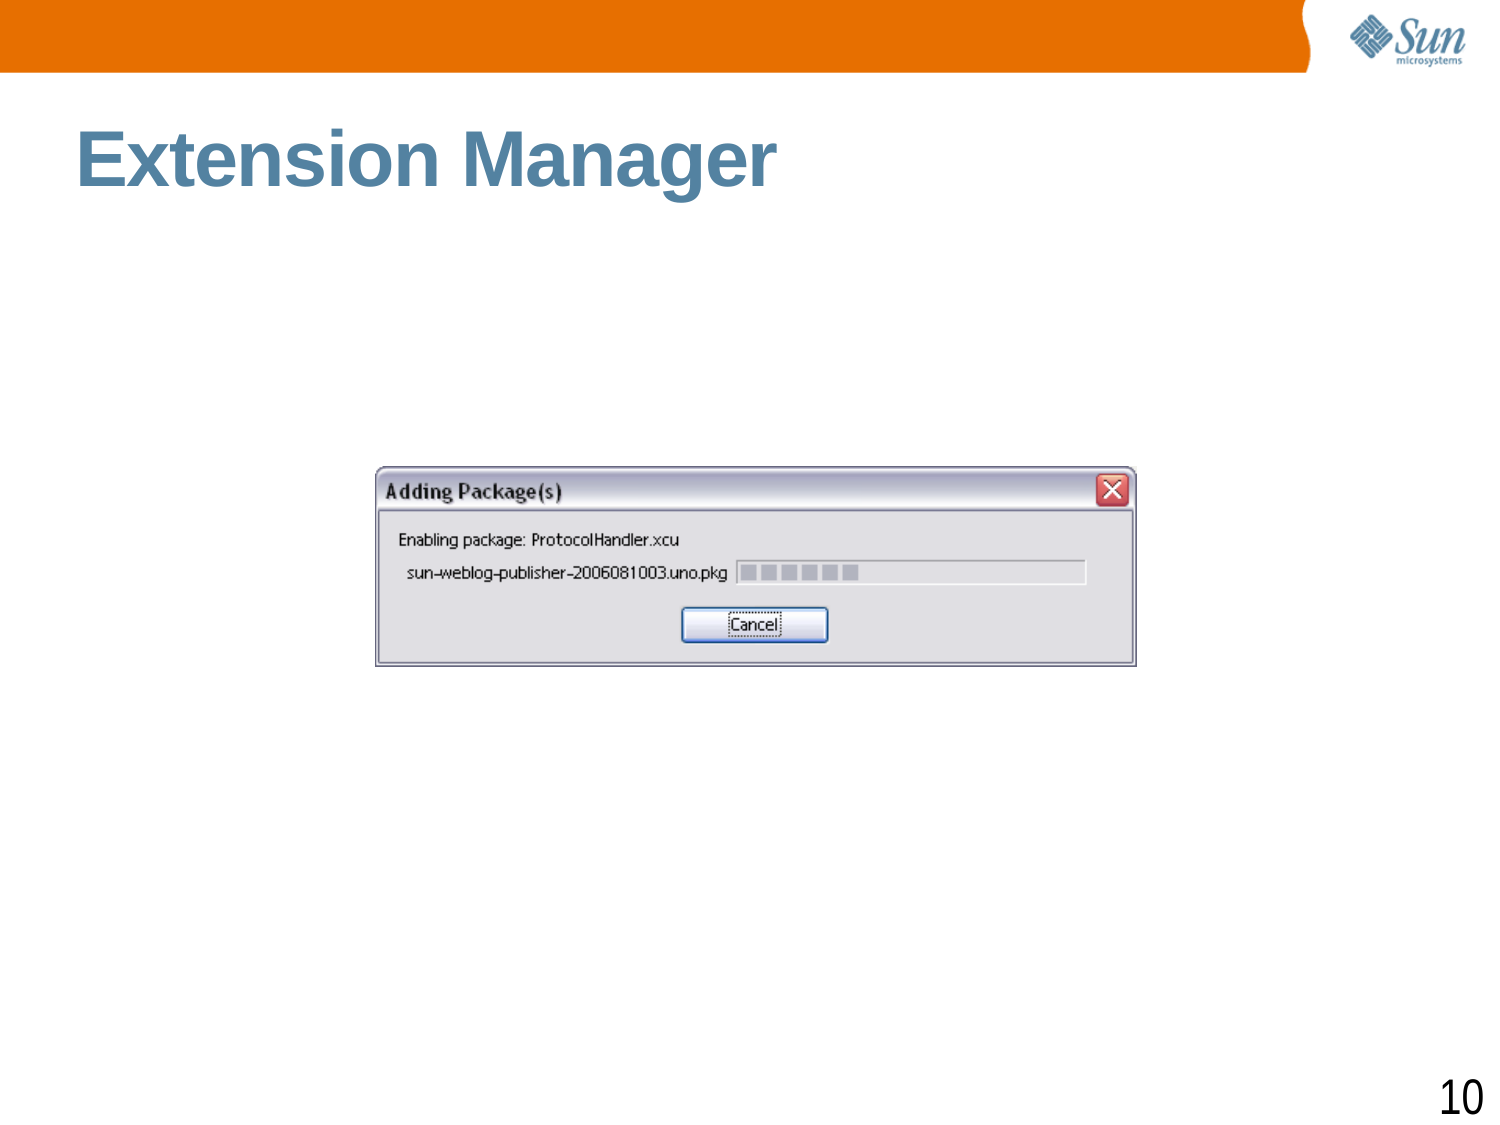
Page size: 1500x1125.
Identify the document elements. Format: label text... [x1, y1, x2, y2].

picture [0, 0, 1500, 75]
picture [375, 466, 1137, 667]
title Extension Manager [75, 122, 1438, 228]
